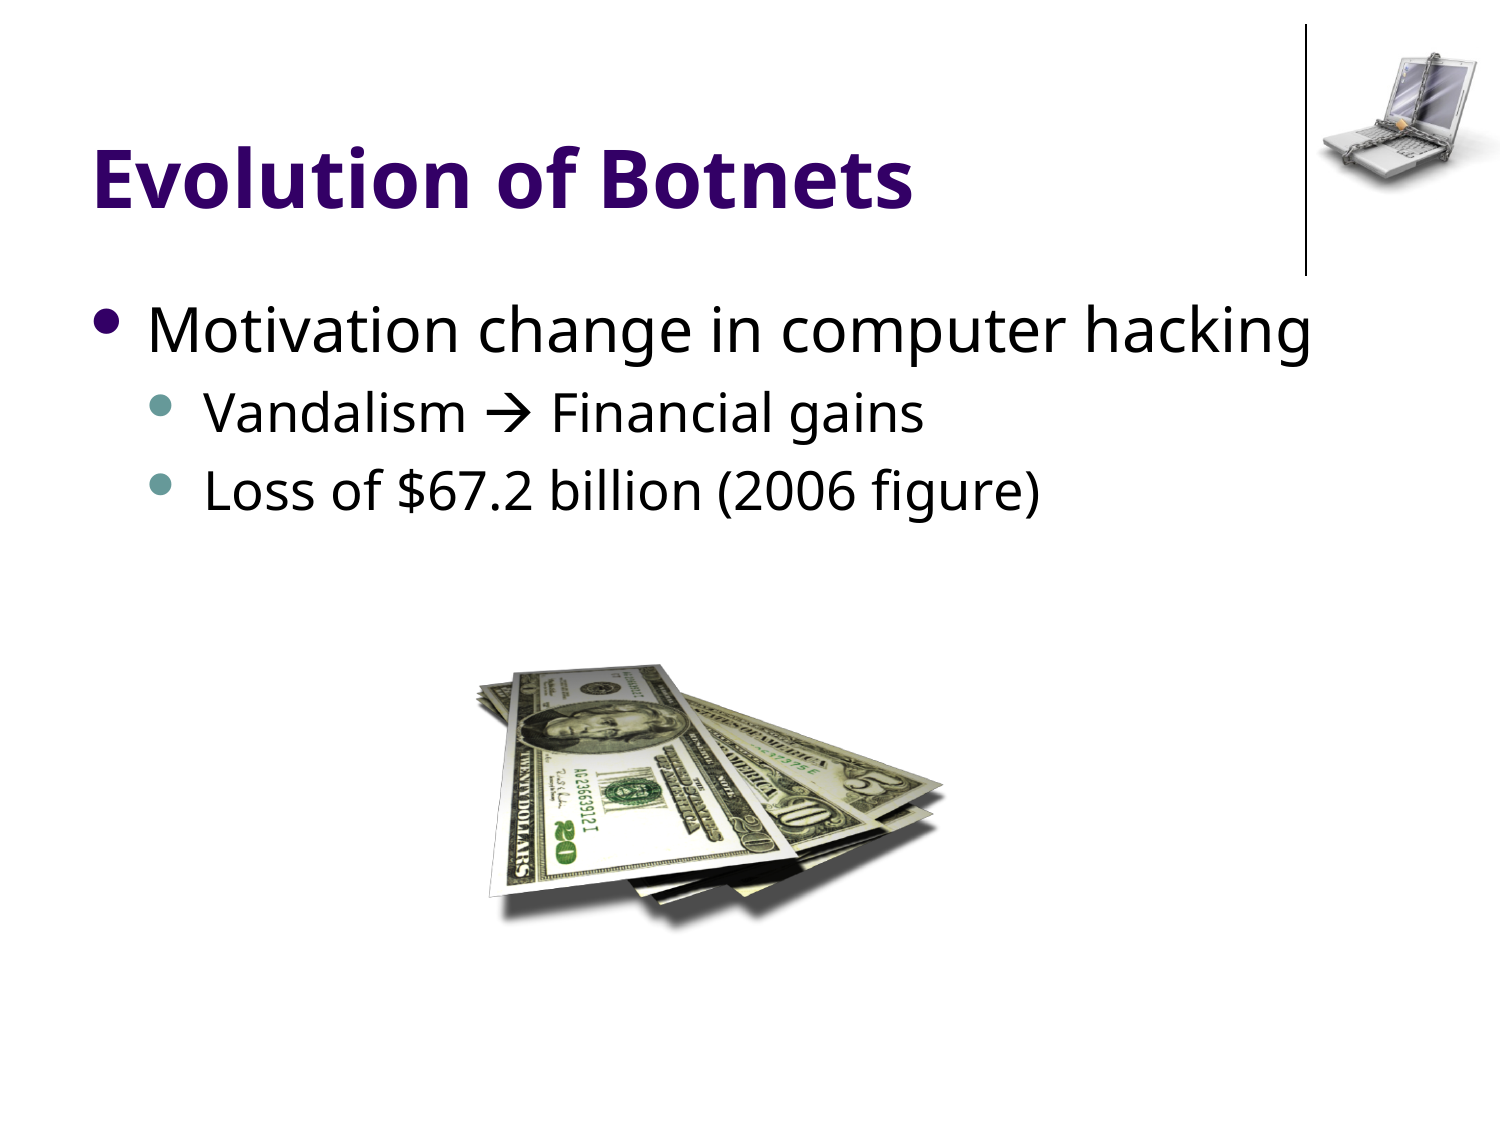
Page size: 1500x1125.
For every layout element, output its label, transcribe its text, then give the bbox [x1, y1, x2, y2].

list Motivation change in computer hacking Vandalism  Financial gains Loss of $67.2 billion (2006 figure) [75, 282, 1426, 1006]
picture [474, 662, 951, 940]
picture [1313, 41, 1500, 200]
title Evolution of Botnets [74, 20, 1313, 233]
